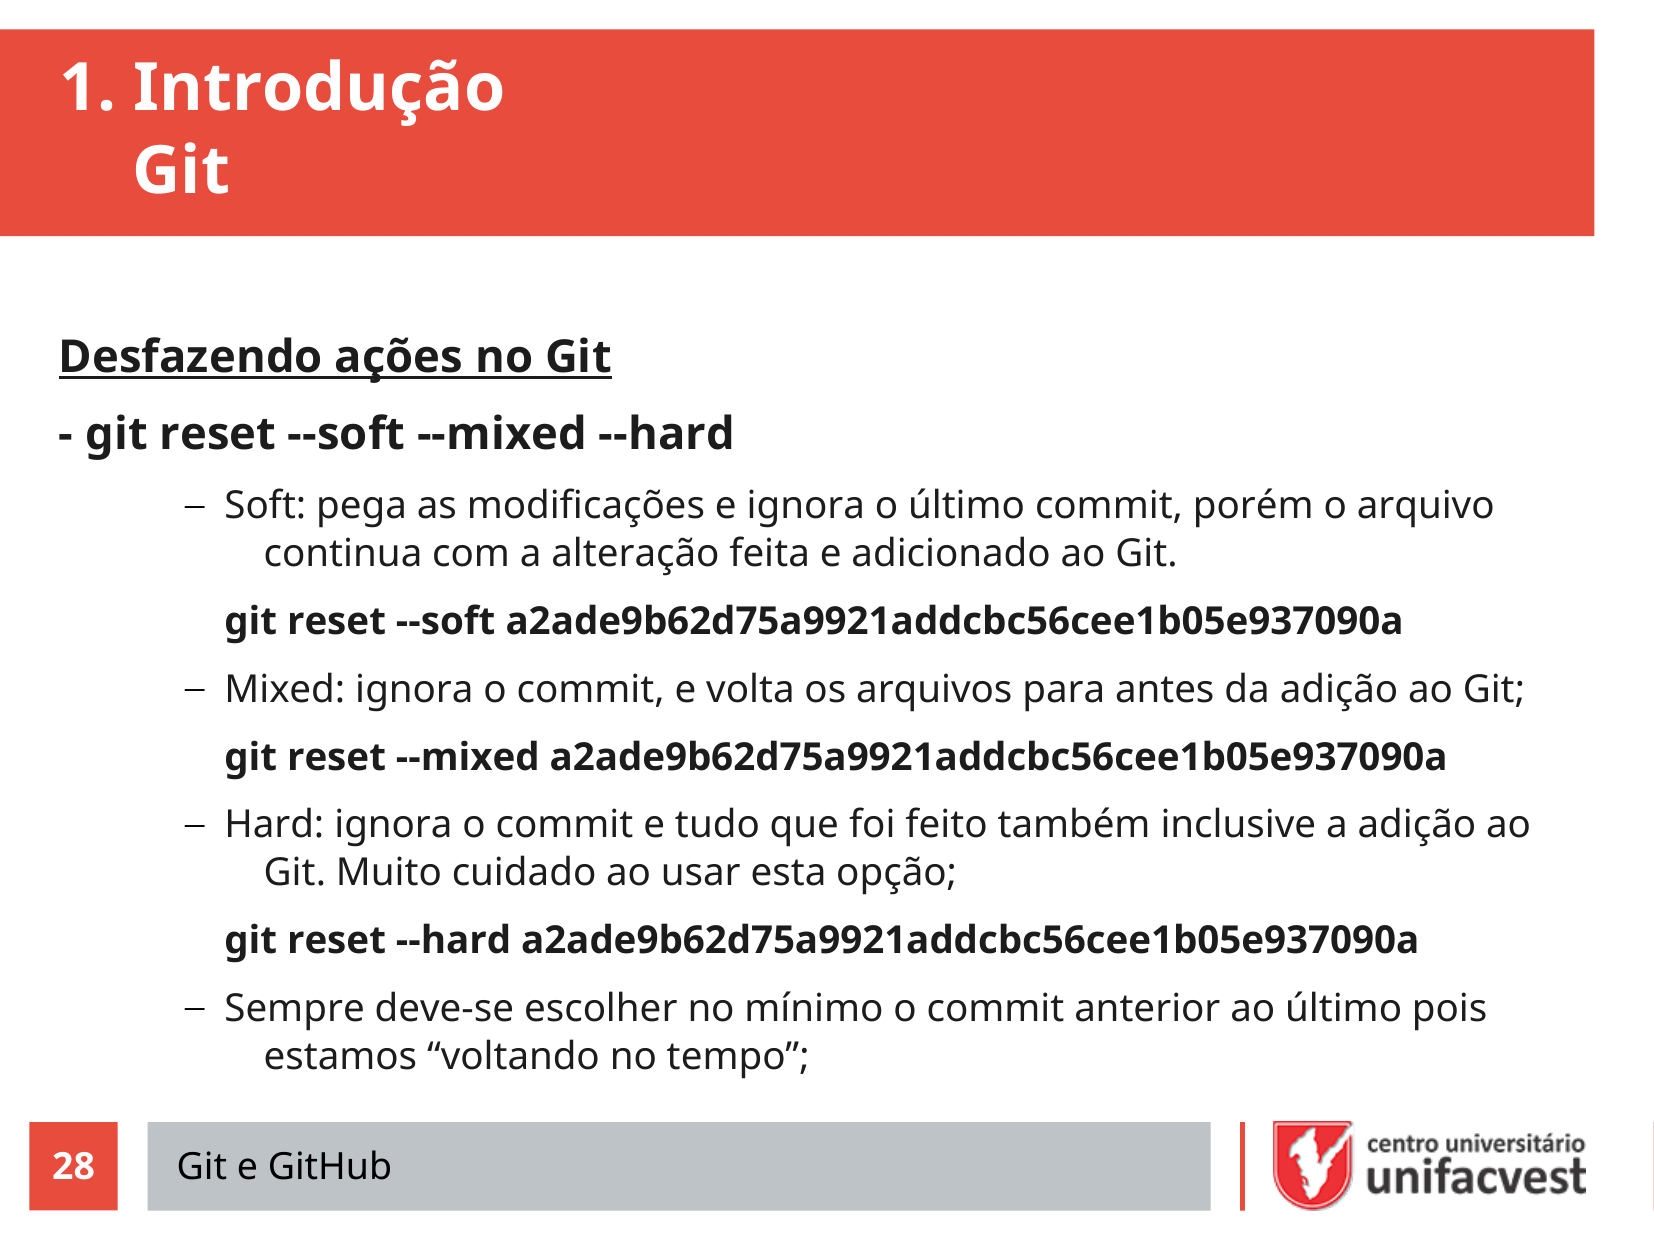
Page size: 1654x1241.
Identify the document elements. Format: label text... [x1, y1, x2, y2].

text_box Git e GitHub [161, 1132, 1212, 1196]
picture [1273, 1121, 1586, 1211]
title 1. Introdução Git [59, 59, 1595, 207]
text_box [1245, 1120, 1654, 1212]
list Desfazendo ações no Git - git reset --soft --mixed --hard Soft: pega as modificações e ignora o último commit, porém o arquivo continua com a alteração feita e adicionado ao Git. git reset --soft a2ade9b62d75a9921addcbc56cee1b05e937090a Mixed: ignora o commit, e volta os arquivos para antes da adição ao Git; git reset --mixed a2ade9b62d75a9921addcbc56cee1b05e937090a Hard: ignora o commit e tudo que foi feito também inclusive a adição ao Git. Muito cuidado ao usar esta opção; git reset --hard a2ade9b62d75a9921addcbc56cee1b05e937090a Sempre deve-se escolher no mínimo o commit anterior ao último pois estamos “voltando no tempo”; [59, 324, 1566, 1093]
